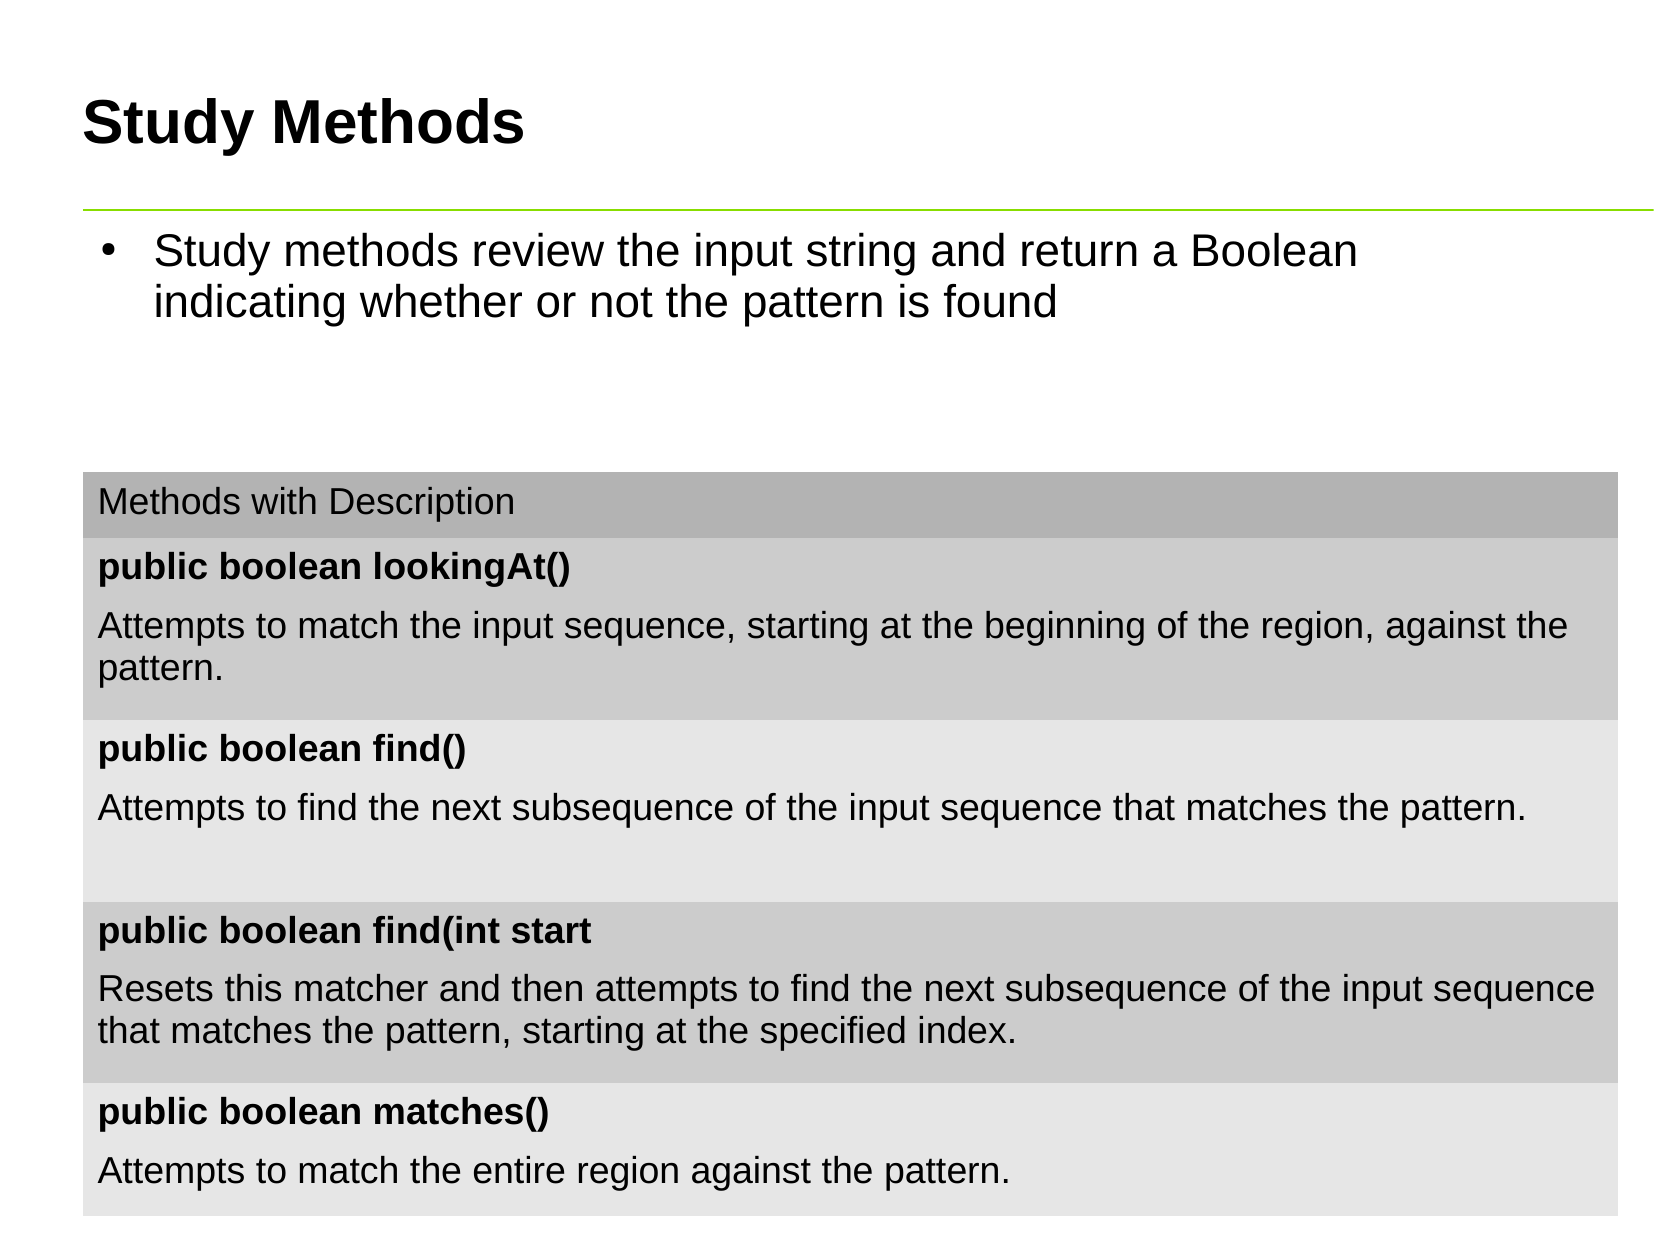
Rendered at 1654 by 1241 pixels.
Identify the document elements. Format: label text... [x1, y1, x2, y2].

title Study Methods [82, 49, 1571, 196]
table_cell public boolean find(int start Resets this matcher and then attempts to find the next subsequence of the input sequence that matches the pattern, starting at the specified index. [83, 902, 1618, 1083]
table_cell public boolean matches() Attempts to match the entire region against the pattern. [83, 1083, 1618, 1216]
list Study methods review the input string and return a Boolean indicating whether or not the pattern is found [82, 225, 1512, 520]
table_cell public boolean find() Attempts to find the next subsequence of the input sequence that matches the pattern. [83, 720, 1618, 902]
table_cell public boolean lookingAt() Attempts to match the input sequence, starting at the beginning of the region, against the pattern. [83, 538, 1618, 720]
table_header Methods with Description [83, 472, 1618, 538]
